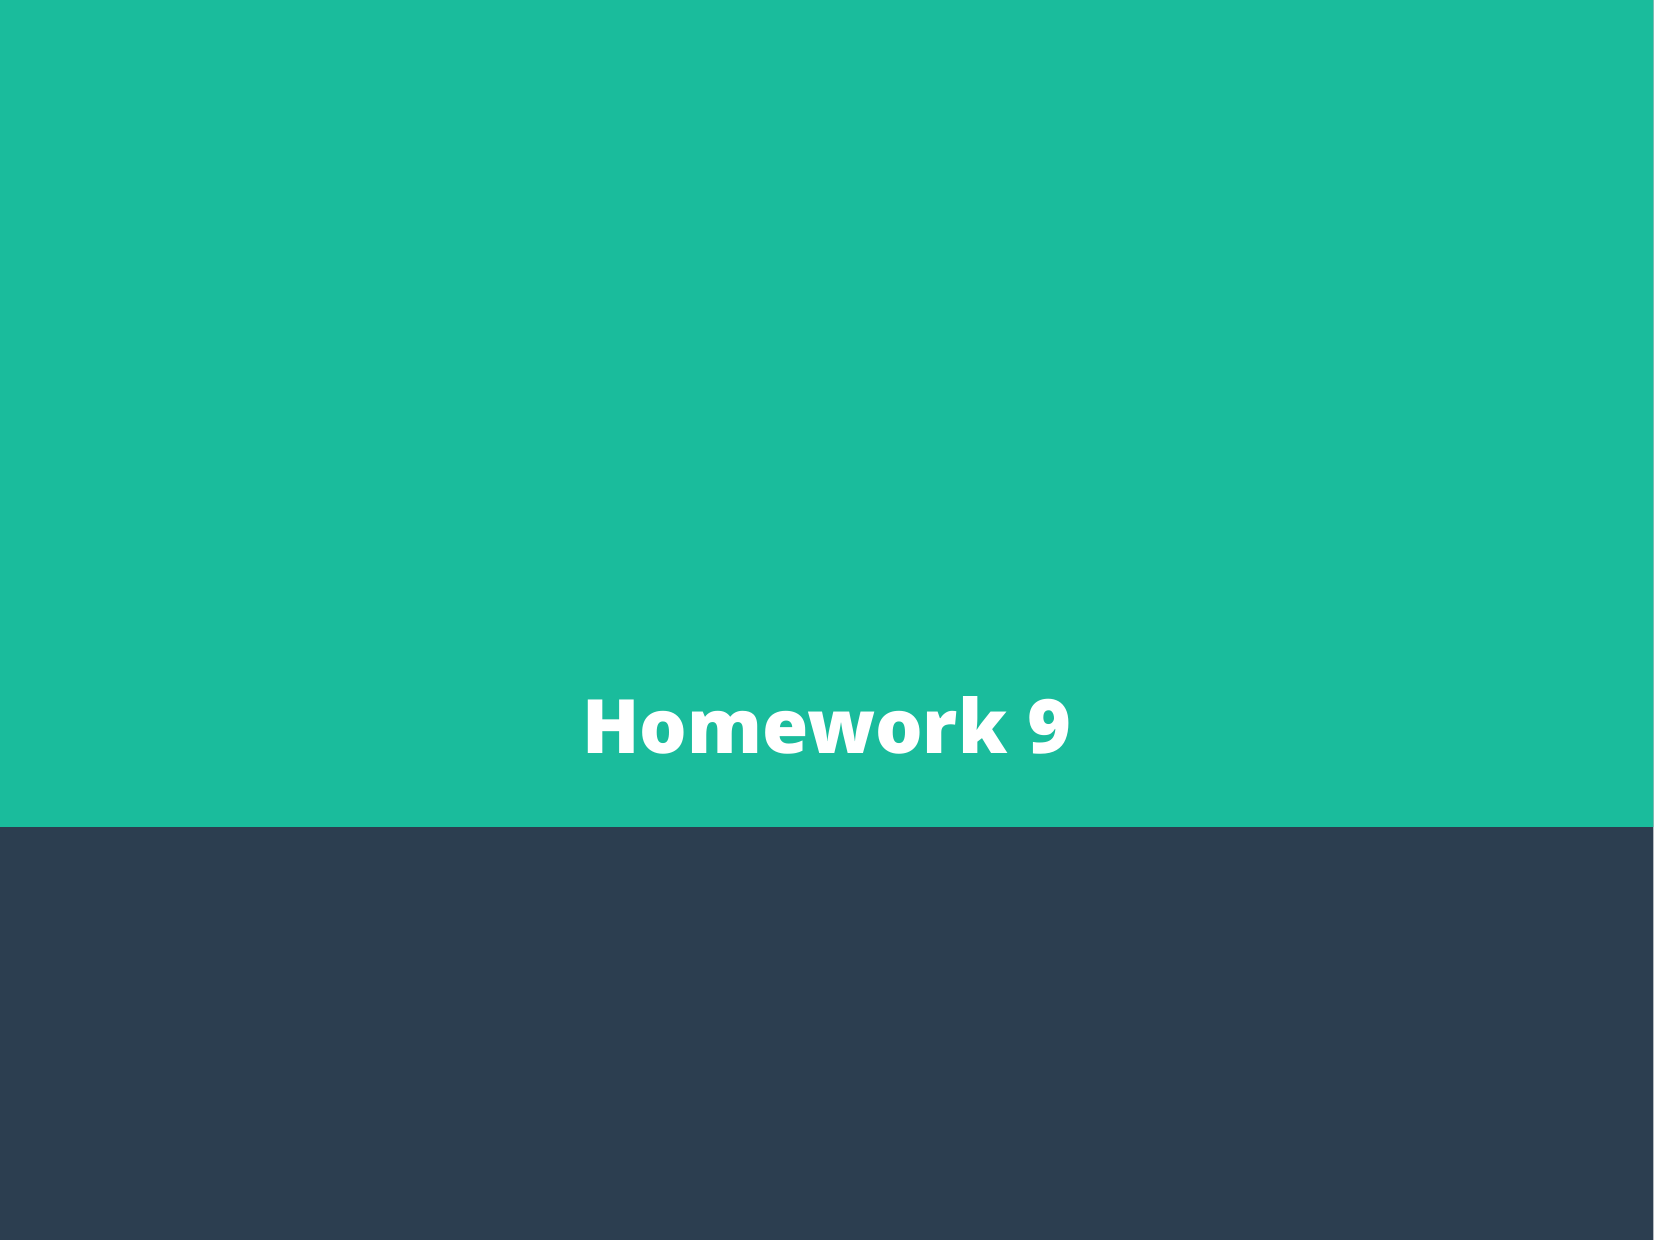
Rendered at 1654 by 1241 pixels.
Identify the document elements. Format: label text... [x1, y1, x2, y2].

title Homework 9 [59, 620, 1595, 778]
